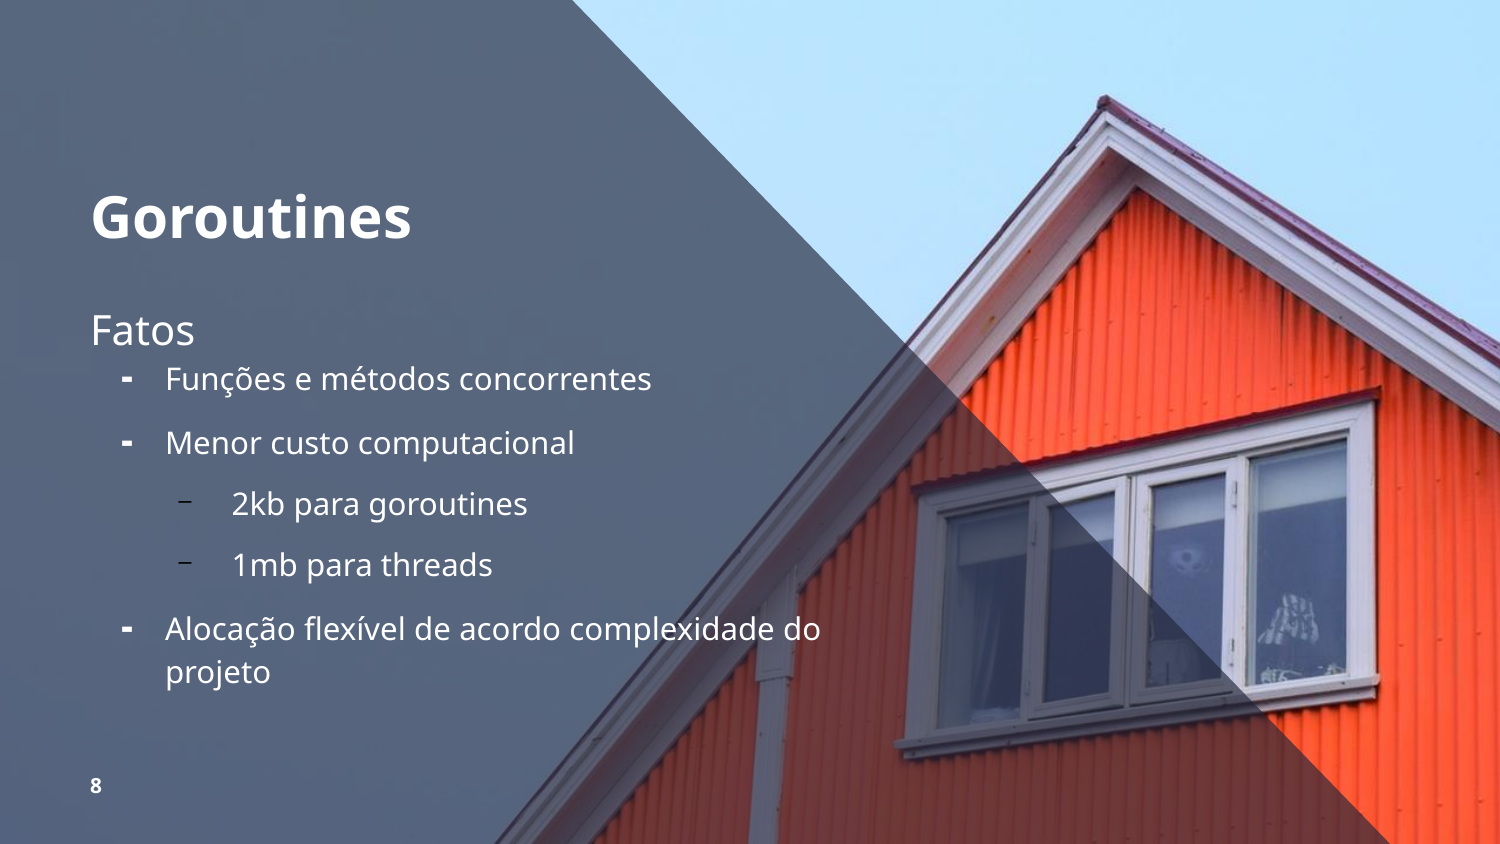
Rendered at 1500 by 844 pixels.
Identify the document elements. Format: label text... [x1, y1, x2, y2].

slide_number <number> [75, 766, 165, 807]
picture [574, 0, 1500, 844]
list Fatos Funções e métodos concorrentes Menor custo computacional 2kb para goroutines 1mb para threads Alocação flexível de acordo complexidade do projeto [75, 281, 886, 731]
title Goroutines [75, 161, 467, 265]
